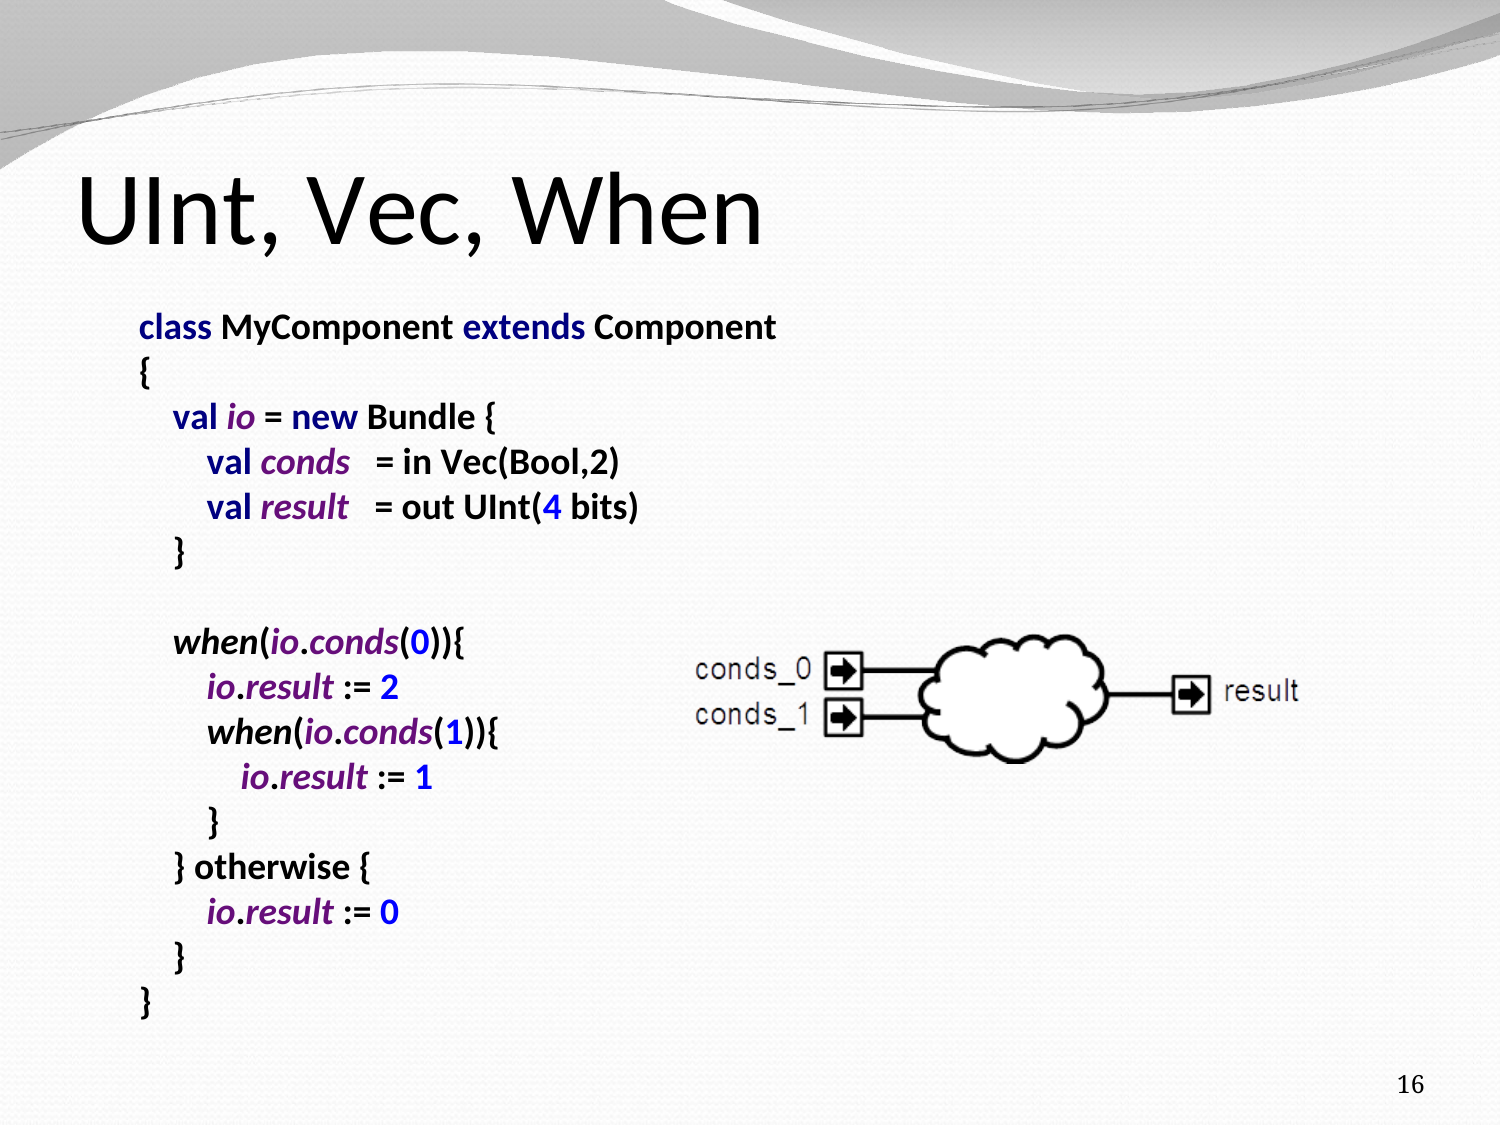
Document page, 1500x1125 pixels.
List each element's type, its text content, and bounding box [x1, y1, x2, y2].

text_box class MyComponent extends Component { val io = new Bundle { val conds = in Vec(Bool,2) val result = out UInt(4 bits) } when(io.conds(0)){ io.result := 2 when(io.conds(1)){ io.result := 1 } } otherwise { io.result := 0 } } [123, 294, 804, 1030]
text_box <numéro> [1299, 1042, 1426, 1103]
title UInt, Vec, When [75, 78, 1426, 266]
picture [0, 0, 1500, 1125]
